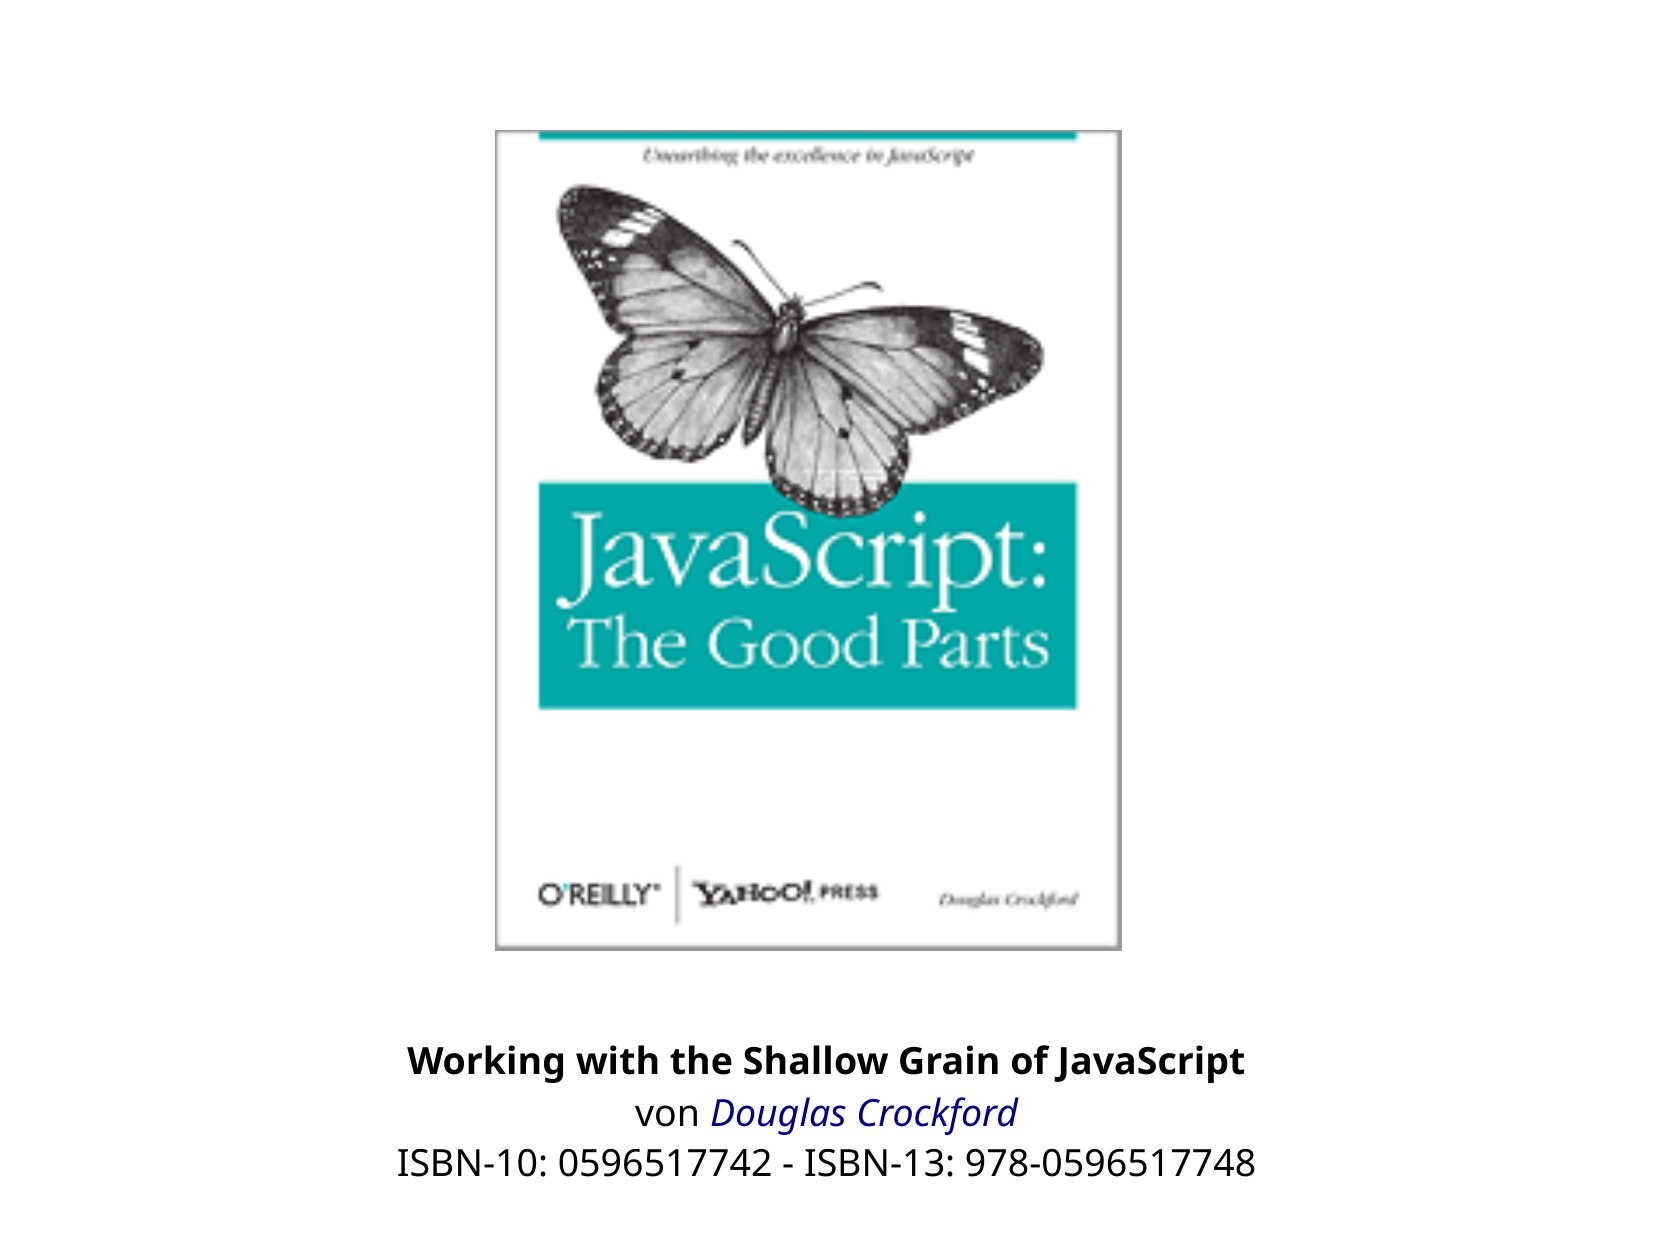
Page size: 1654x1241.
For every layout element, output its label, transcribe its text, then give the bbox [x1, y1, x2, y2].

text_box Working with the Shallow Grain of JavaScript von Douglas Crockford ISBN-10: 0596517742 - ISBN-13: 978-0596517748 [177, 1027, 1477, 1173]
picture [495, 130, 1122, 952]
